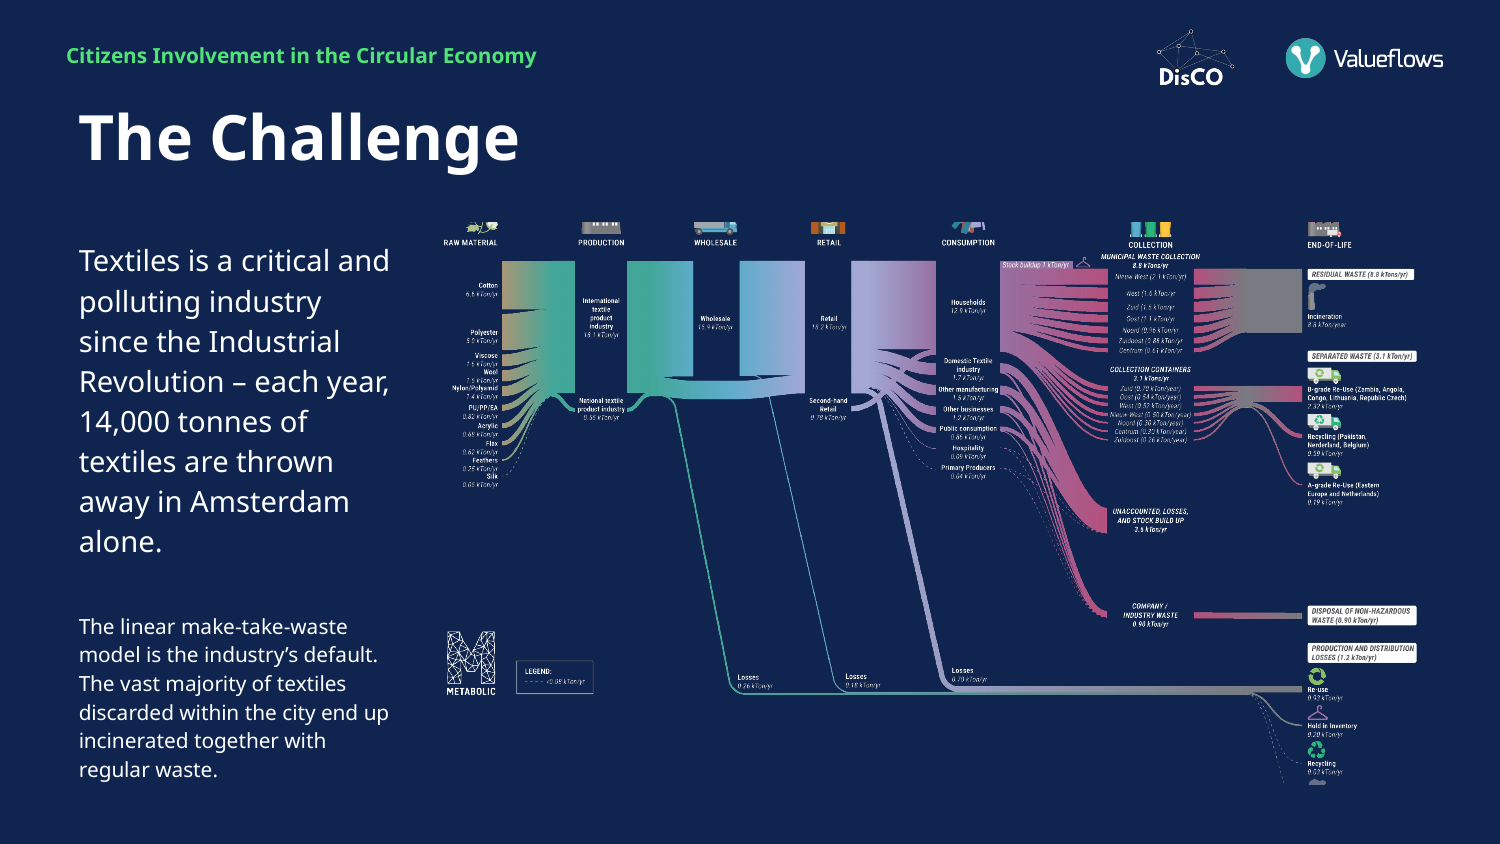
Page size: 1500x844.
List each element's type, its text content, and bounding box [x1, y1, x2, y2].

picture [422, 222, 1437, 785]
text_box The linear make-take-waste model is the industry’s default. The vast majority of textiles discarded within the city end up incinerated together with regular waste. [63, 594, 412, 797]
title The Challenge [63, 75, 1437, 188]
picture [1156, 29, 1235, 75]
picture [1280, 32, 1449, 83]
list Textiles is a critical and polluting industry since the Industrial Revolution – each year, 14,000 tonnes of textiles are thrown away in Amsterdam alone. [63, 222, 412, 594]
